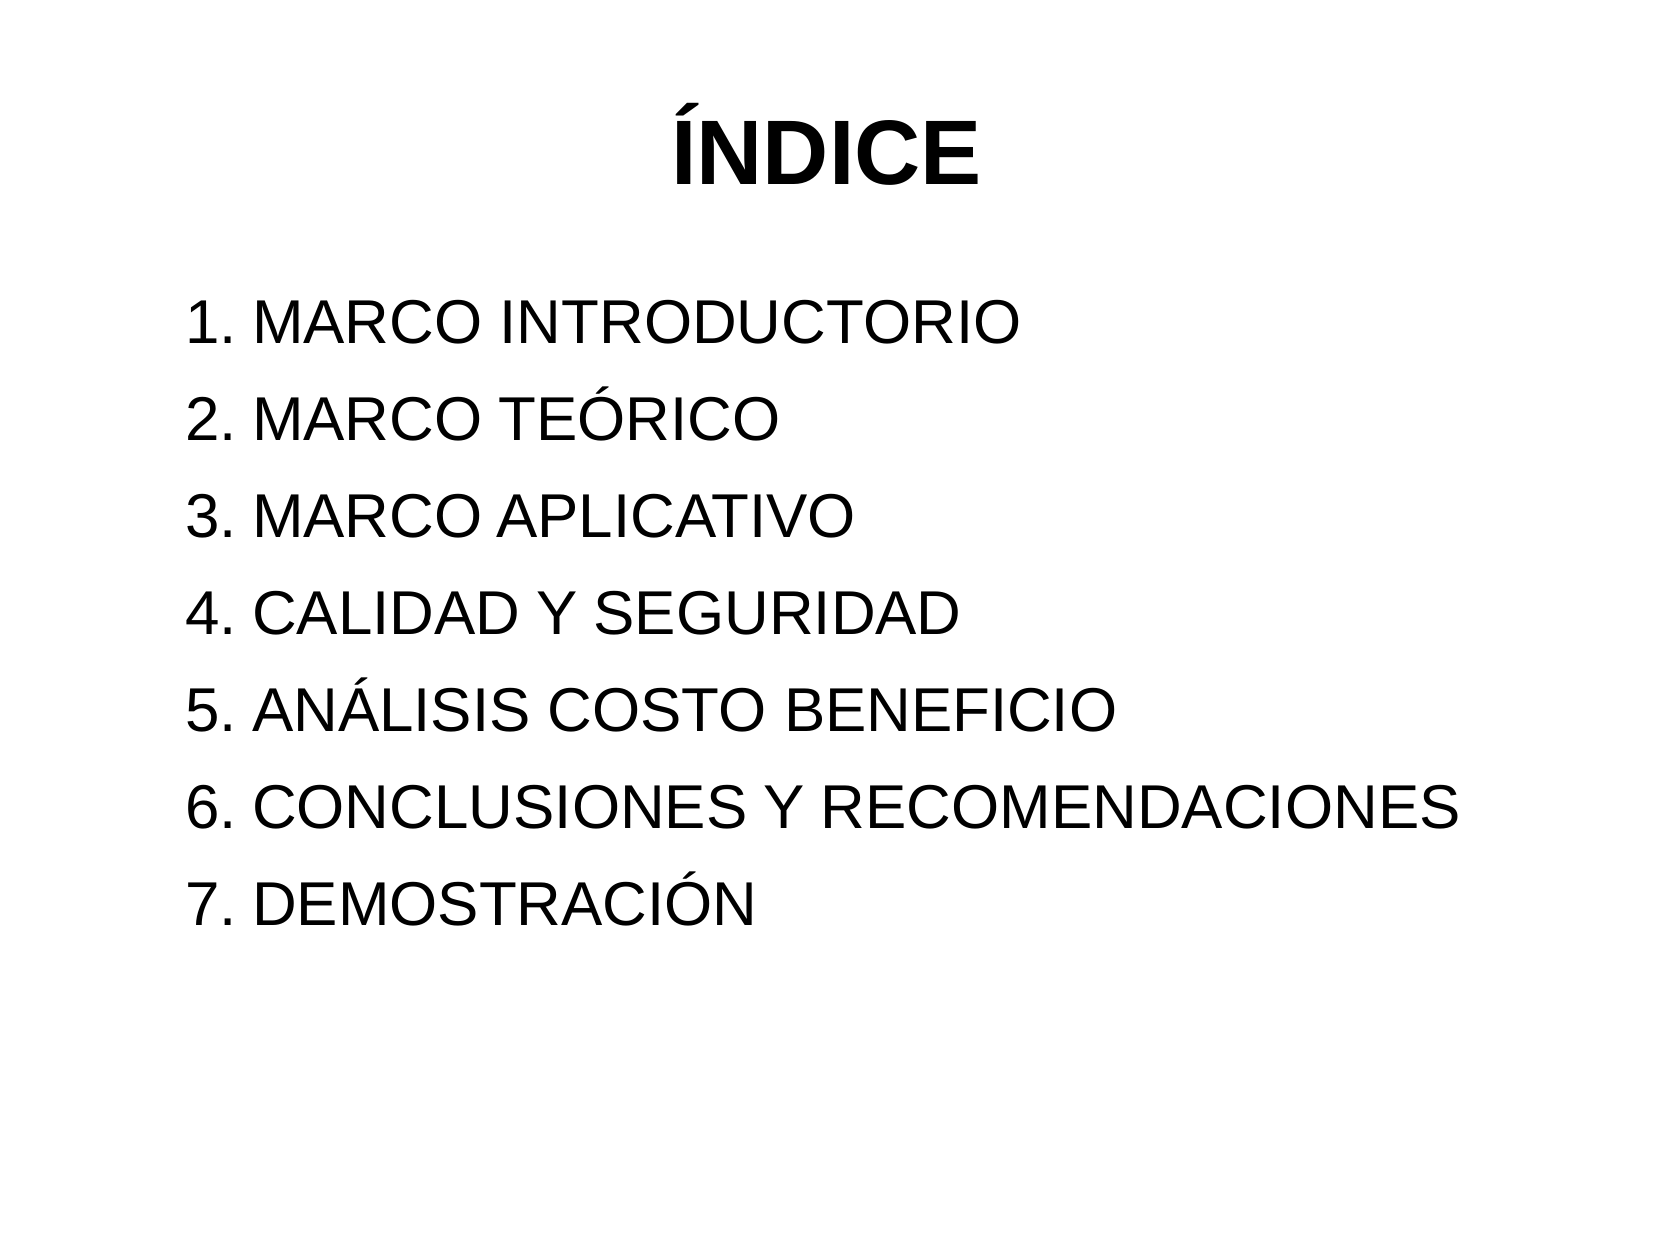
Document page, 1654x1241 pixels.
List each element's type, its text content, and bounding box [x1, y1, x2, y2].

title ÍNDICE [82, 49, 1571, 257]
list MARCO INTRODUCTORIO MARCO TEÓRICO MARCO APLICATIVO CALIDAD Y SEGURIDAD ANÁLISIS COSTO BENEFICIO CONCLUSIONES Y RECOMENDACIONES DEMOSTRACIÓN [168, 287, 1469, 1007]
